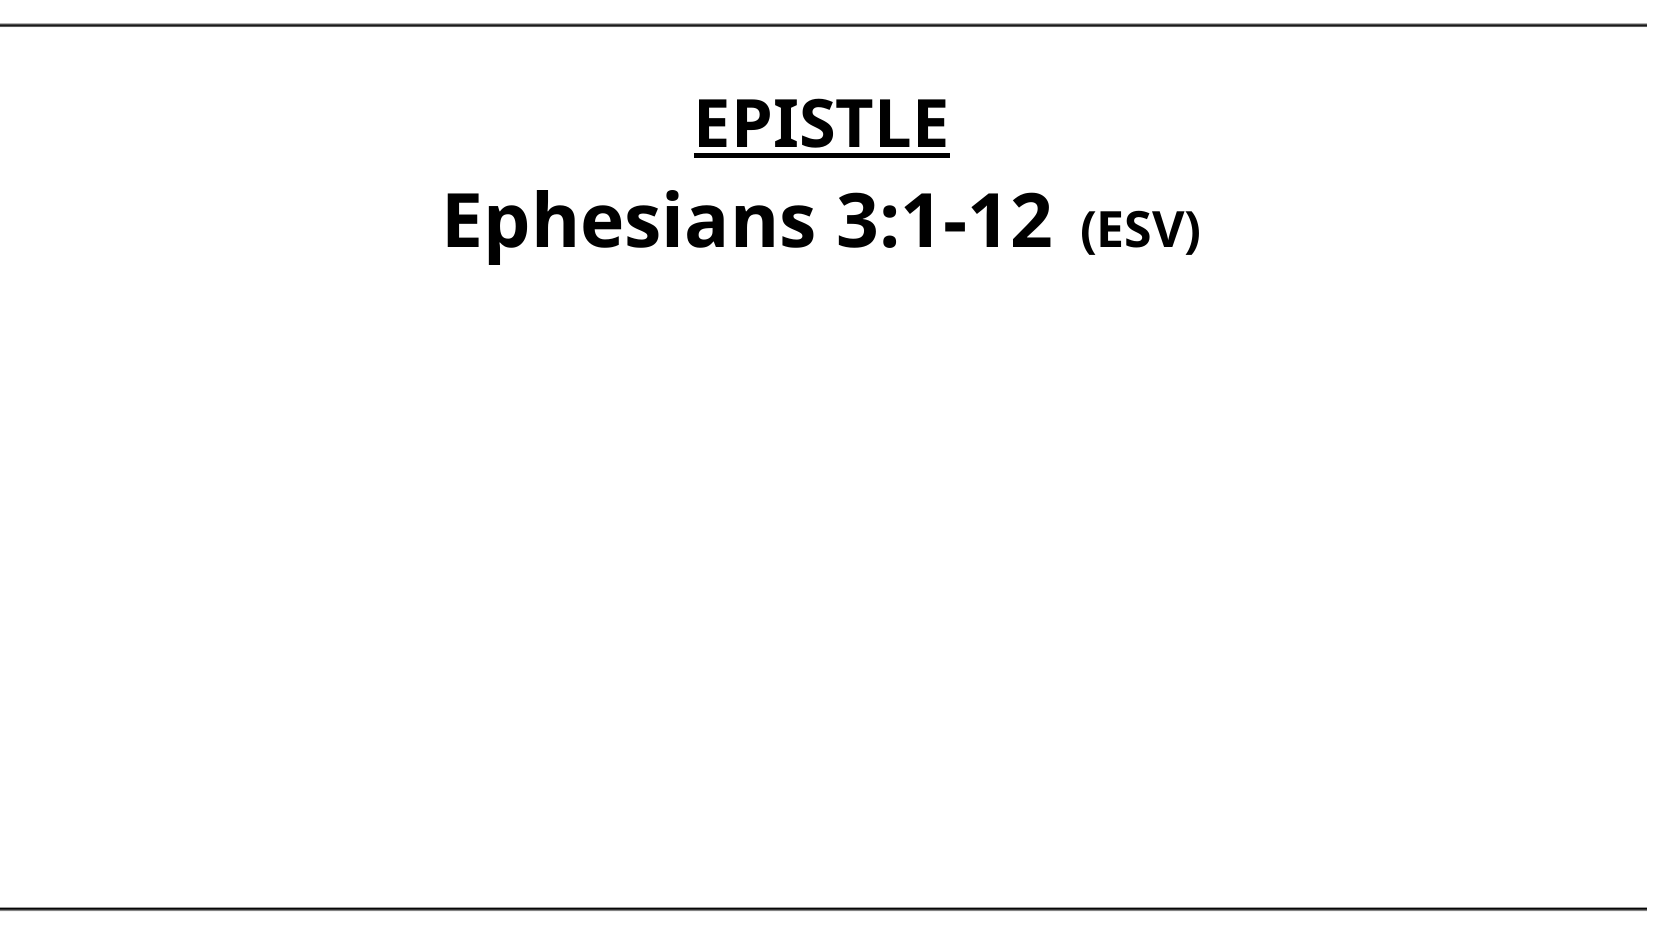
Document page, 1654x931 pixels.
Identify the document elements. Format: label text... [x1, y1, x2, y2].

picture [0, 2, 1647, 931]
text_box EPISTLE Ephesians 3:1-12 (ESV) [49, 68, 1595, 324]
